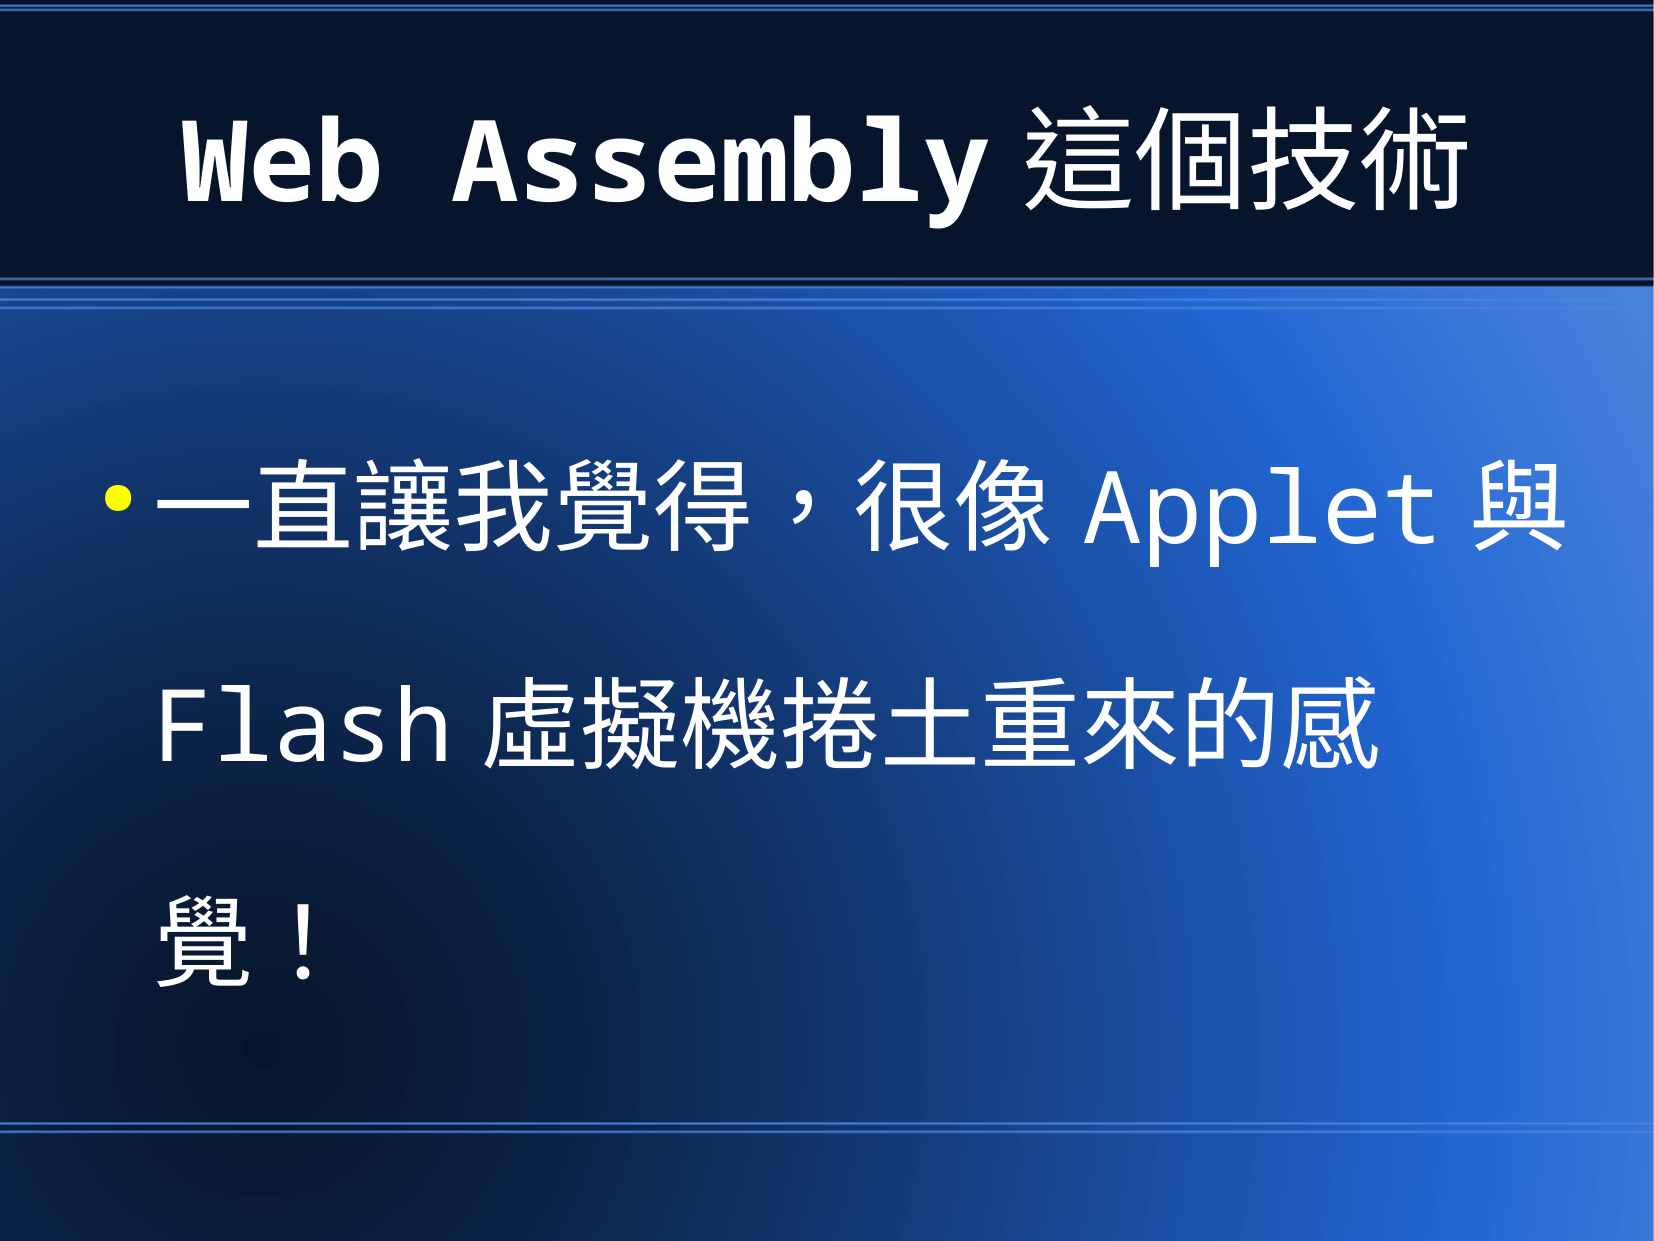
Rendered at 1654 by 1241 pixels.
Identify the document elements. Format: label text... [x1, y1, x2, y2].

picture [0, 0, 1654, 1241]
list 一直讓我覺得，很像Applet與Flash虛擬機捲土重來的感覺！ [82, 355, 1571, 1241]
title Web Assembly這個技術 [82, 49, 1571, 257]
